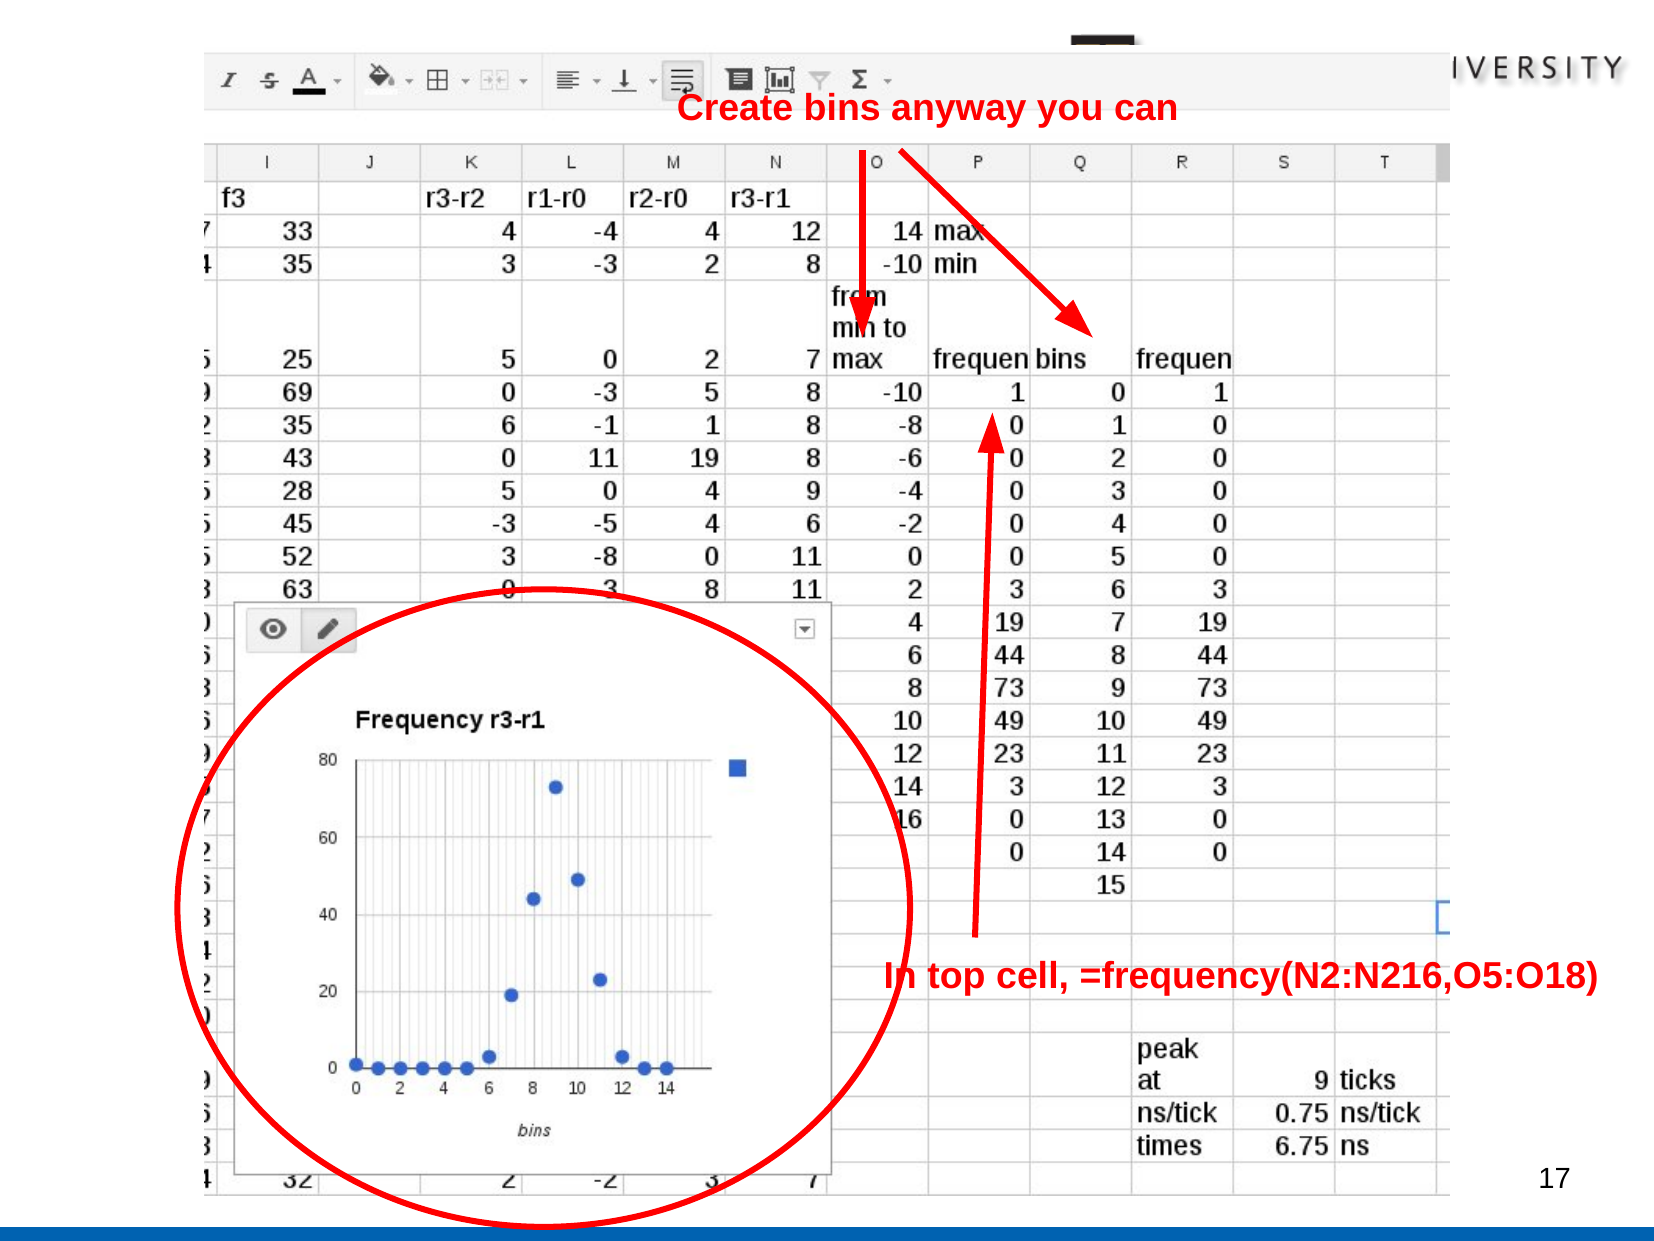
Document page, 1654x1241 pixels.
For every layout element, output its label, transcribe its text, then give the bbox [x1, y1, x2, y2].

picture [204, 593, 907, 1196]
picture [204, 1037, 376, 1196]
text_box Create bins anyway you can [662, 78, 1194, 136]
text_box In top cell, =frequency(N2:N216,O5:O18) [868, 946, 1615, 1004]
picture [204, 31, 1637, 946]
picture [712, 1004, 1450, 1196]
